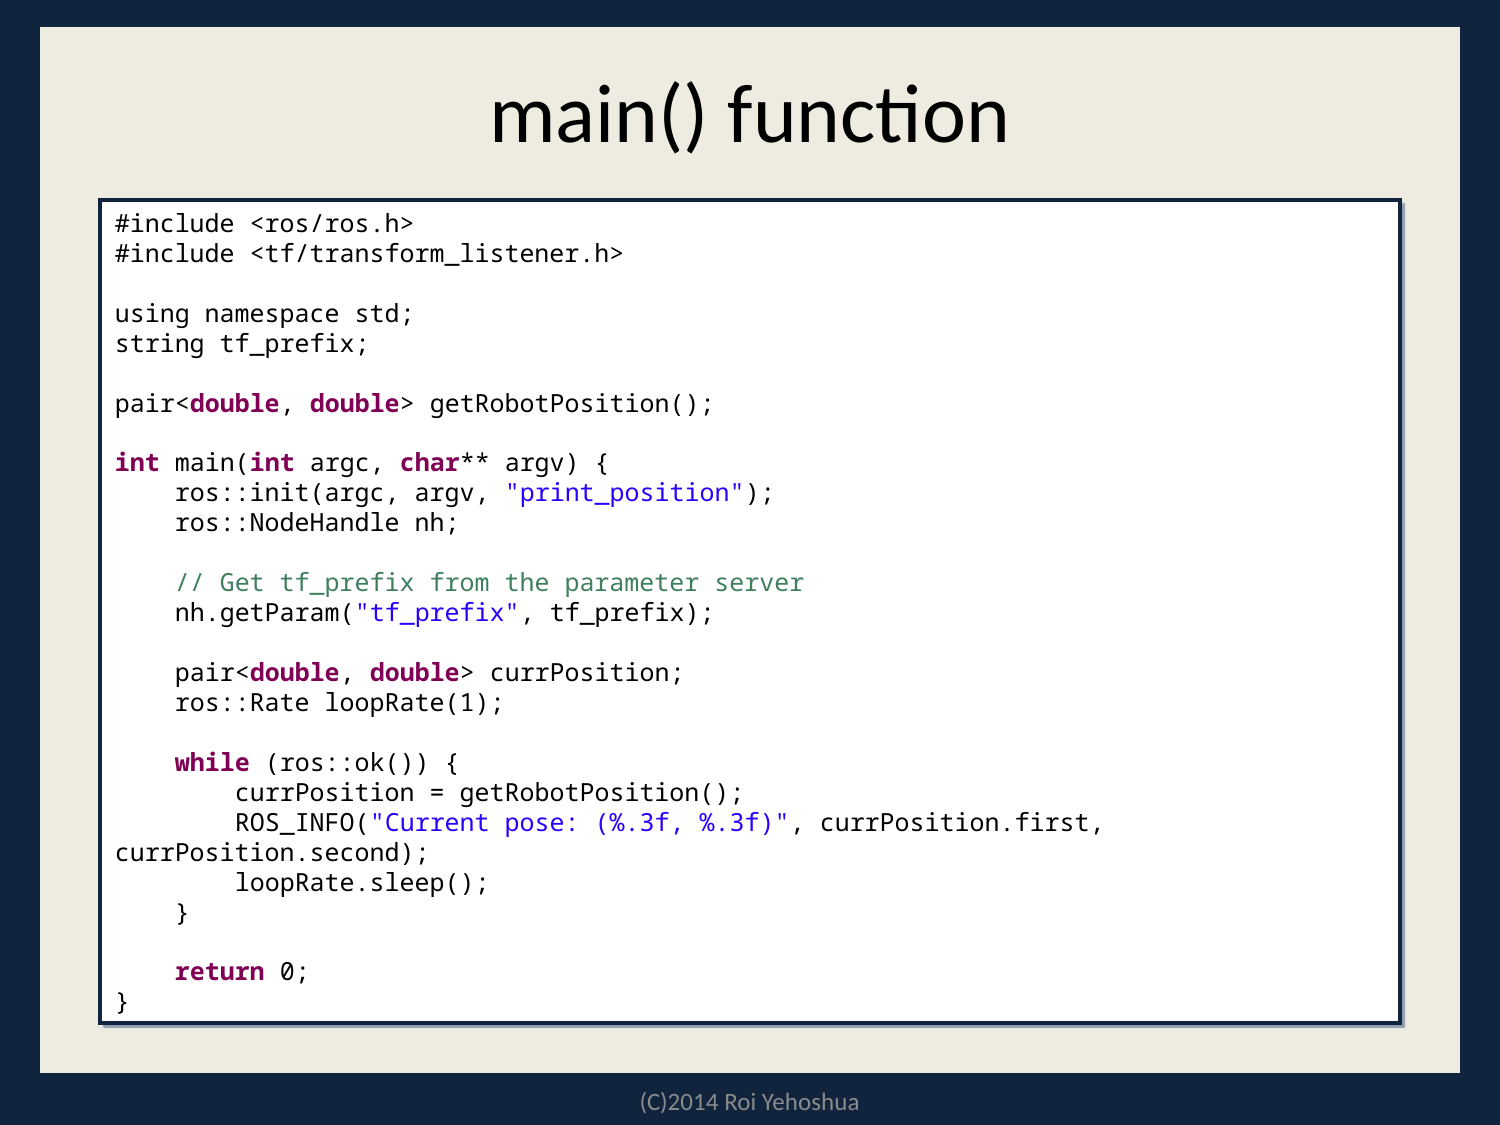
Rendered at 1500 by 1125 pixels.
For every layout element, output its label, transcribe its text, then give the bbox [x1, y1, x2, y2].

footer (C)2014 Roi Yehoshua [512, 1074, 988, 1125]
text_box #include <ros/ros.h> #include <tf/transform_listener.h> using namespace std; string tf_prefix; pair<double, double> getRobotPosition(); int main(int argc, char** argv) { ros::init(argc, argv, "print_position"); ros::NodeHandle nh; // Get tf_prefix from the parameter server nh.getParam("tf_prefix", tf_prefix); pair<double, double> currPosition; ros::Rate loopRate(1); while (ros::ok()) { currPosition = getRobotPosition(); ROS_INFO("Current pose: (%.3f, %.3f)", currPosition.first, currPosition.second); loopRate.sleep(); } return 0; } [99, 200, 1400, 1024]
title main() function [37, 31, 1463, 188]
